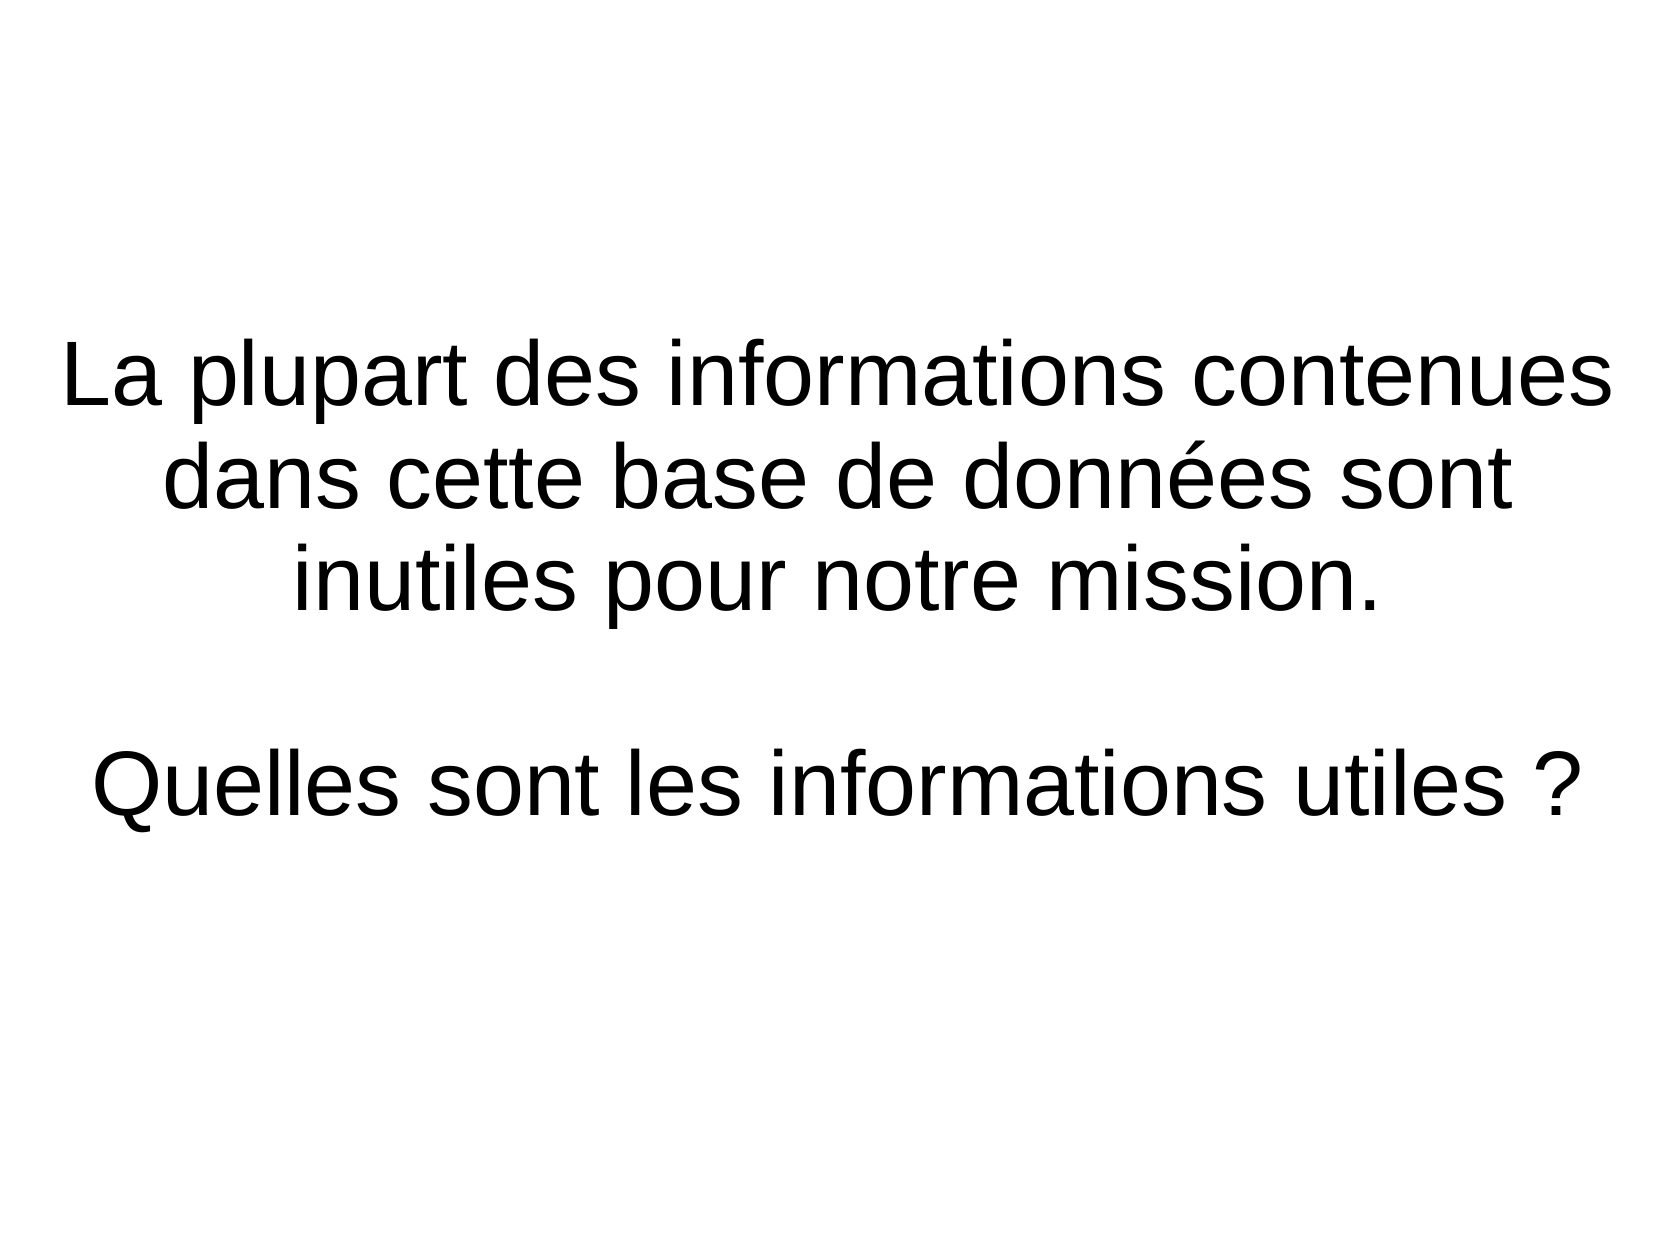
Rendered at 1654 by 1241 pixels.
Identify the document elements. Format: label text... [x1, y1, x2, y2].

subtitle La plupart des informations contenues dans cette base de données sont inutiles pour notre mission. Quelles sont les informations utiles ? [59, 49, 1619, 1109]
